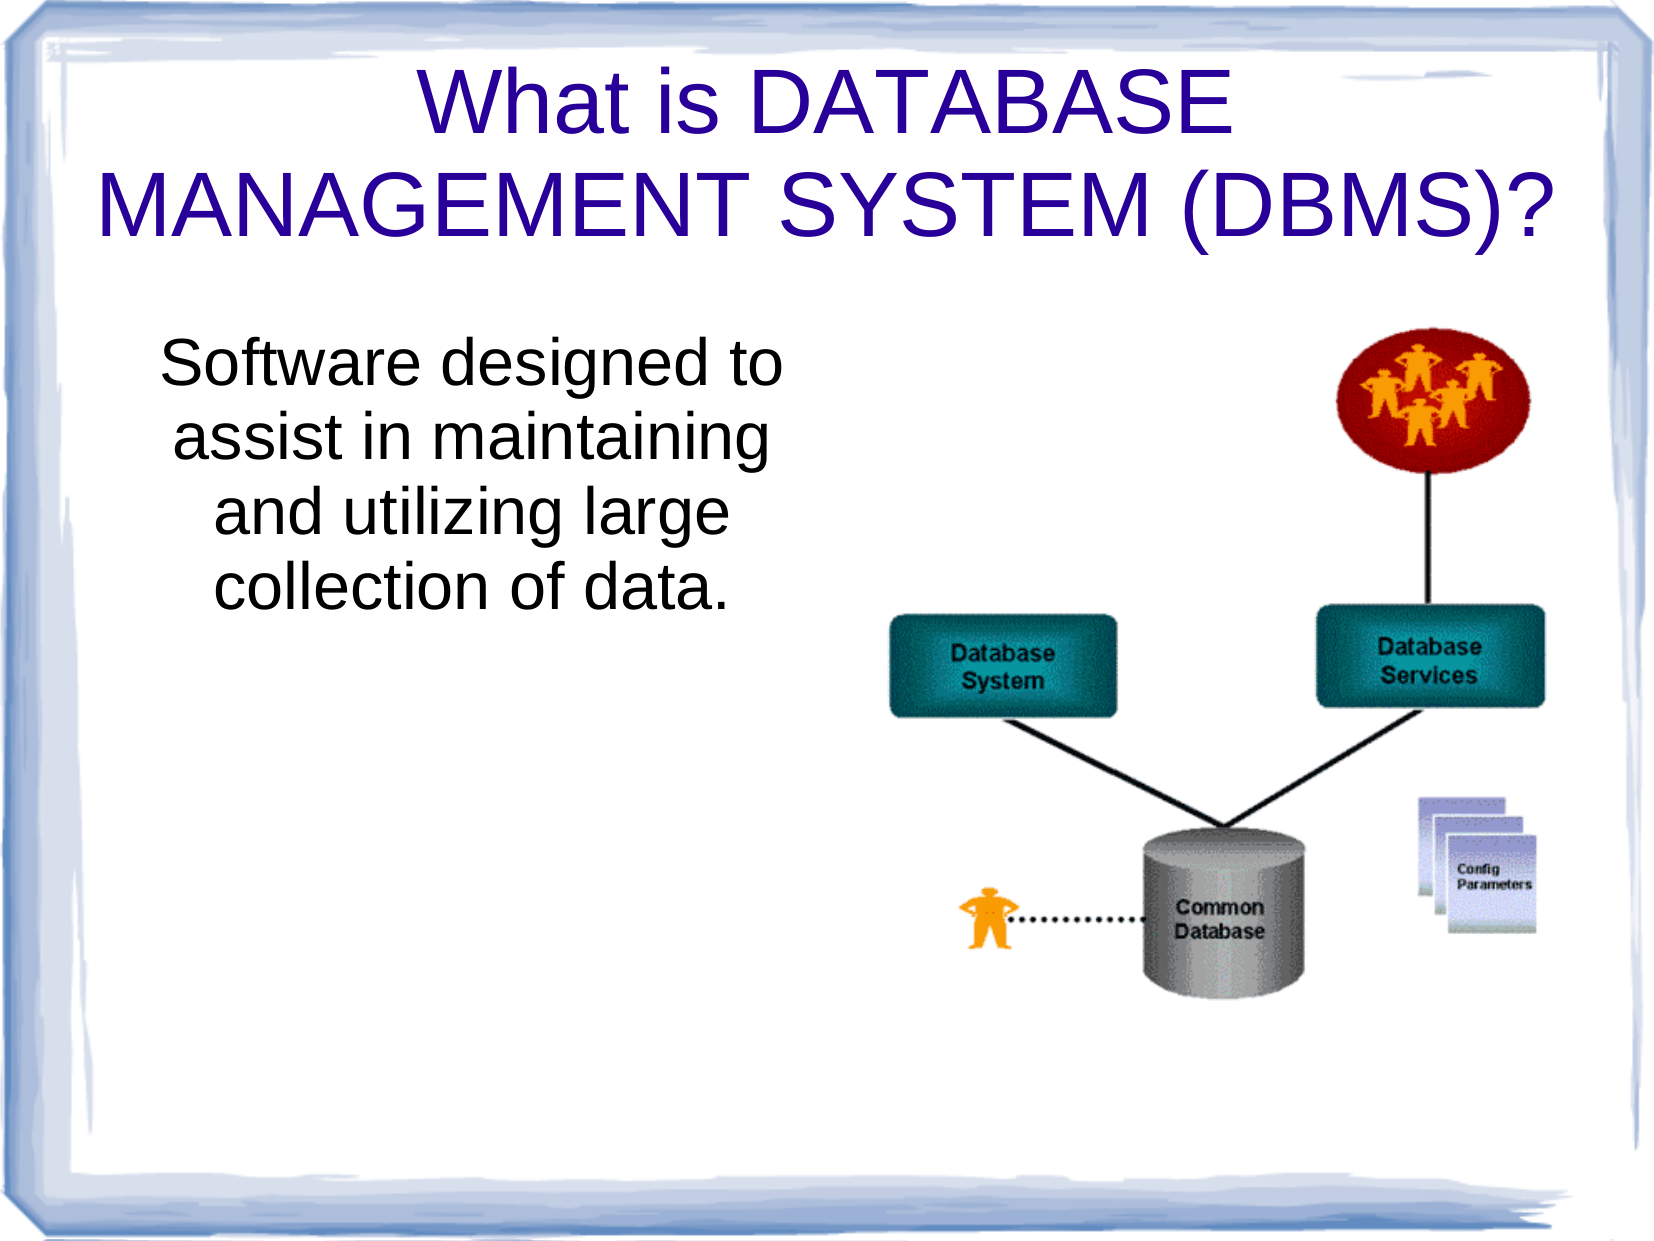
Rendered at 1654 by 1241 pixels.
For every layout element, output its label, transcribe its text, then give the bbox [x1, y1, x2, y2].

list Software designed to assist in maintaining and utilizing large collection of data. [118, 324, 827, 1004]
title What is DATABASE MANAGEMENT SYSTEM (DBMS)? [82, 49, 1571, 257]
picture [0, 0, 1654, 1241]
